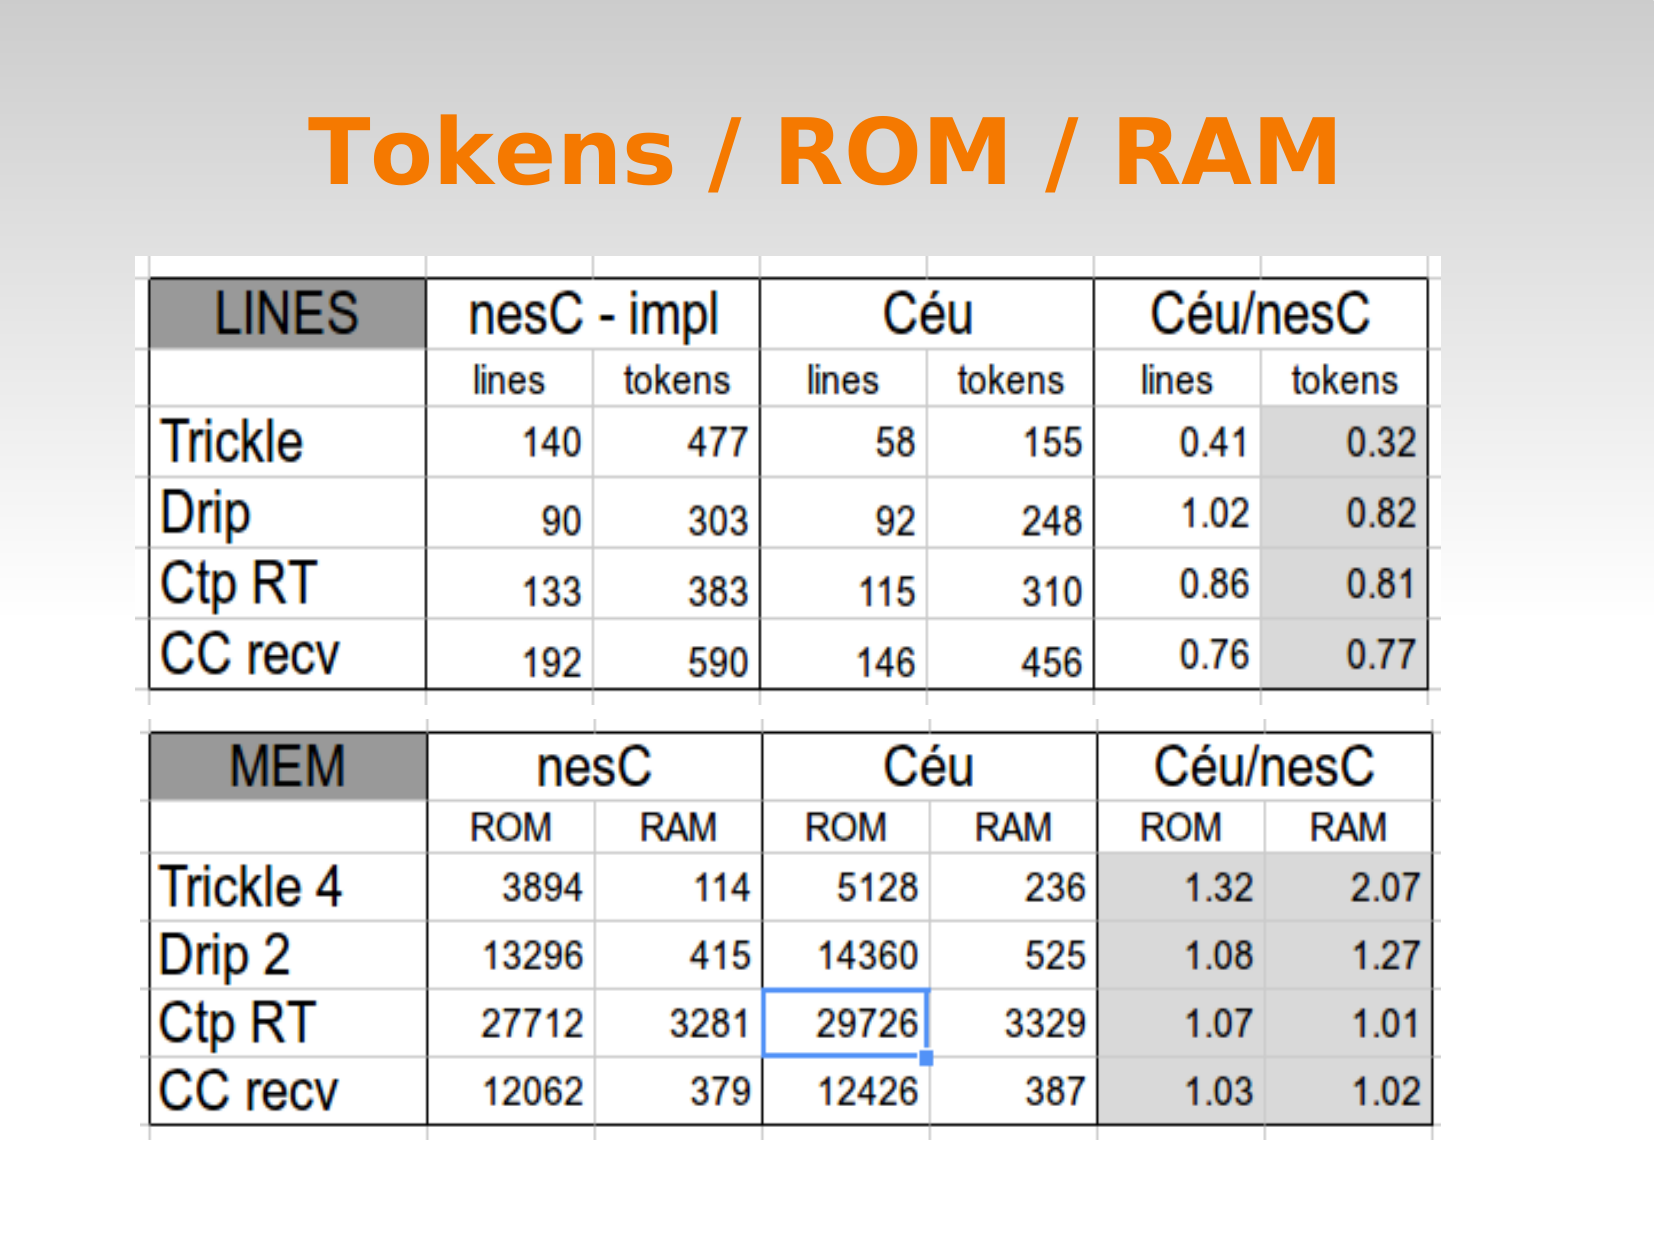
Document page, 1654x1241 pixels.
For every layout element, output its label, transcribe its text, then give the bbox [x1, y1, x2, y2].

picture [135, 256, 1441, 706]
title Tokens / ROM / RAM [82, 49, 1571, 257]
picture [140, 719, 1441, 1141]
